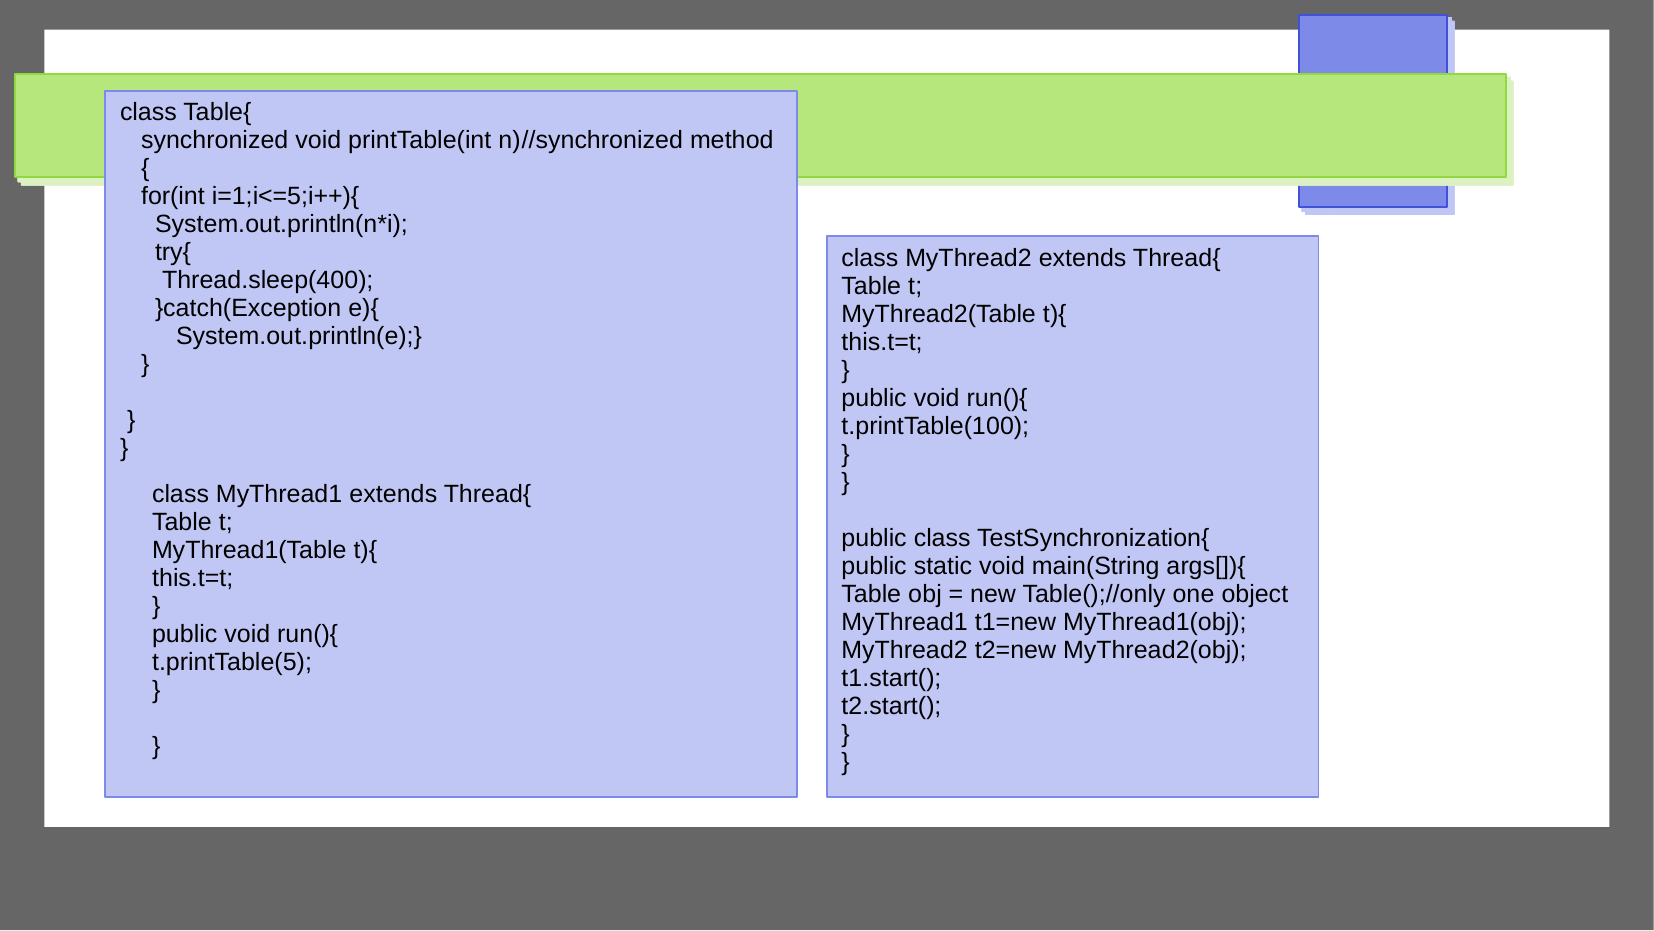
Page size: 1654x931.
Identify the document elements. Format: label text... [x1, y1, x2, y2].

text_box class Table{ synchronized void printTable(int n)//synchronized method { for(int i=1;i<=5;i++){ System.out.println(n*i); try{ Thread.sleep(400); }catch(Exception e){ System.out.println(e);} } } } [105, 90, 798, 798]
text_box class MyThread1 extends Thread{ Table t; MyThread1(Table t){ this.t=t; } public void run(){ t.printTable(5); } } [137, 472, 562, 768]
text_box class MyThread2 extends Thread{ Table t; MyThread2(Table t){ this.t=t; } public void run(){ t.printTable(100); } } public class TestSynchronization{ public static void main(String args[]){ Table obj = new Table();//only one object MyThread1 t1=new MyThread1(obj); MyThread2 t2=new MyThread2(obj); t1.start(); t2.start(); } } [826, 236, 1319, 798]
